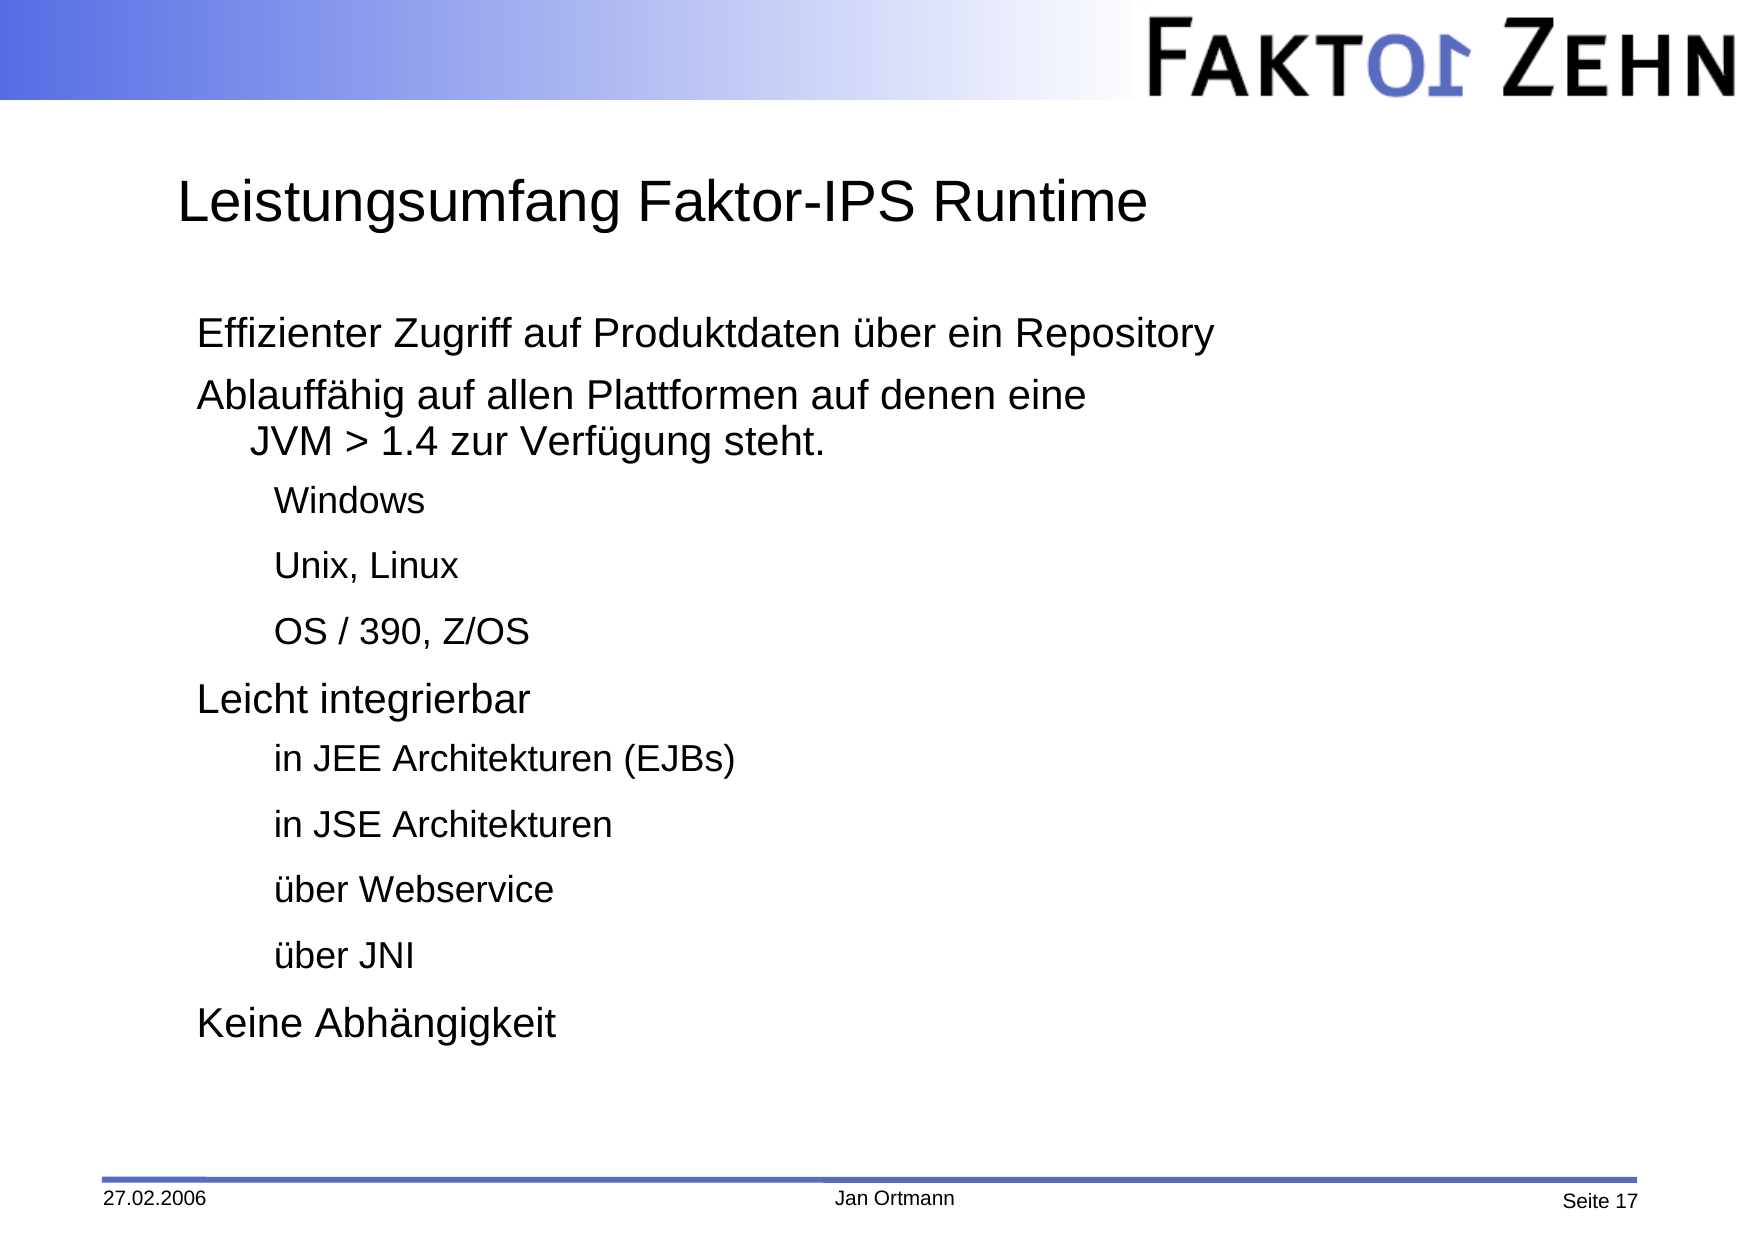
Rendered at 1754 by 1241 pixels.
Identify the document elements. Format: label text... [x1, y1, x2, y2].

list Effizienter Zugriff auf Produktdaten über ein Repository Ablauffähig auf allen Plattformen auf denen eine JVM > 1.4 zur Verfügung steht. Windows Unix, Linux OS / 390, Z/OS Leicht integrierbar in JEE Architekturen (EJBs) in JSE Architekturen über Webservice über JNI Keine Abhängigkeit [179, 310, 1576, 1123]
picture [1133, 2, 1749, 105]
title Leistungsumfang Faktor-IPS Runtime [177, 135, 1574, 266]
